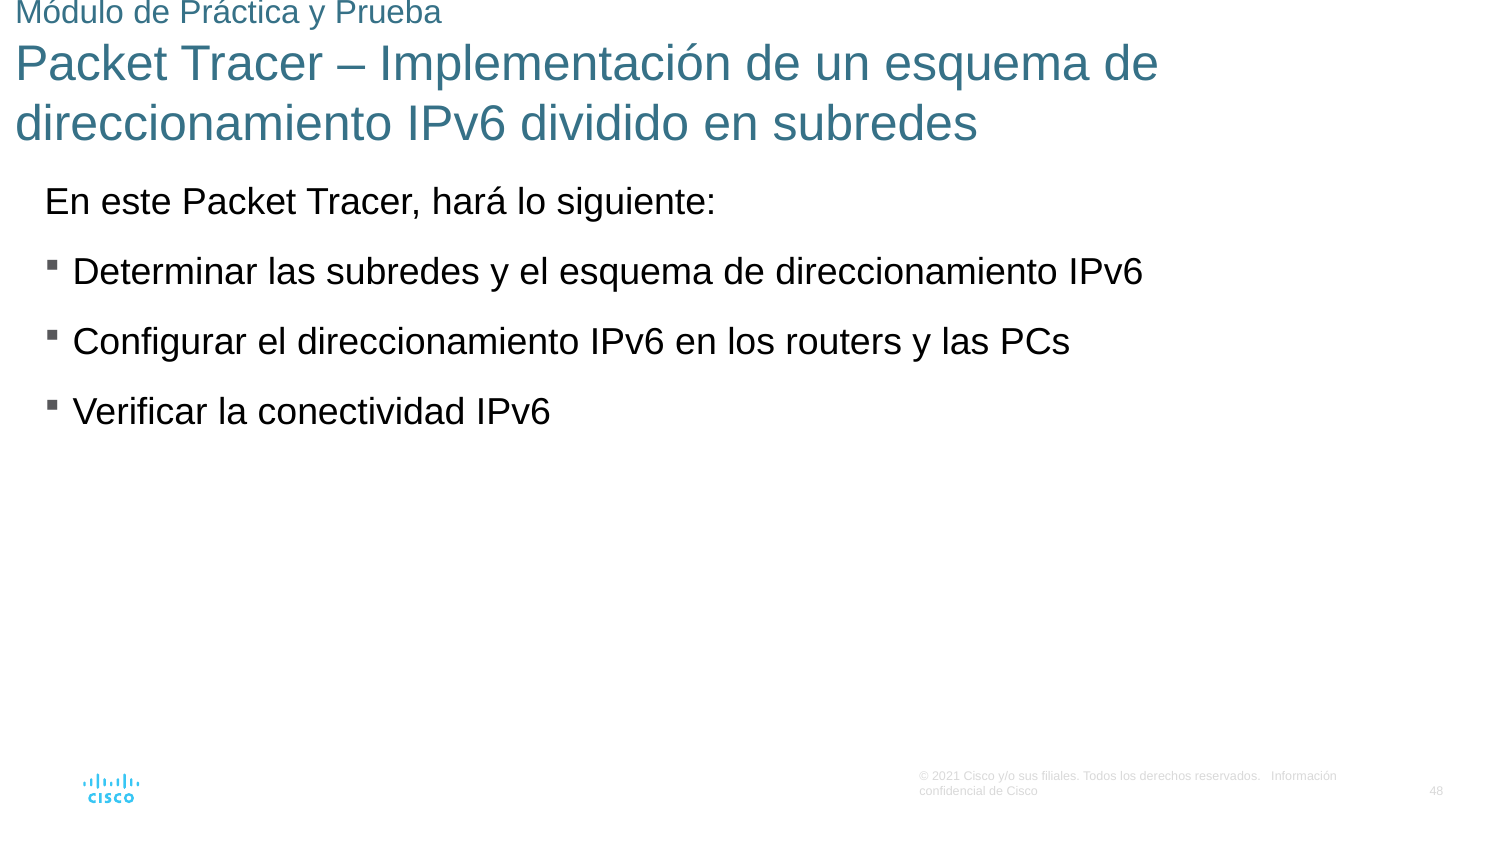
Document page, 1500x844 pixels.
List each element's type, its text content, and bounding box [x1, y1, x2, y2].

title Módulo de Práctica y Prueba Packet Tracer – Implementación de un esquema de direccionamiento IPv6 dividido en subredes [0, 21, 1500, 120]
list En este Packet Tracer, hará lo siguiente: Determinar las subredes y el esquema de direccionamiento IPv6 Configurar el direccionamiento IPv6 en los routers y las PCs Verificar la conectividad IPv6 [29, 169, 1449, 748]
